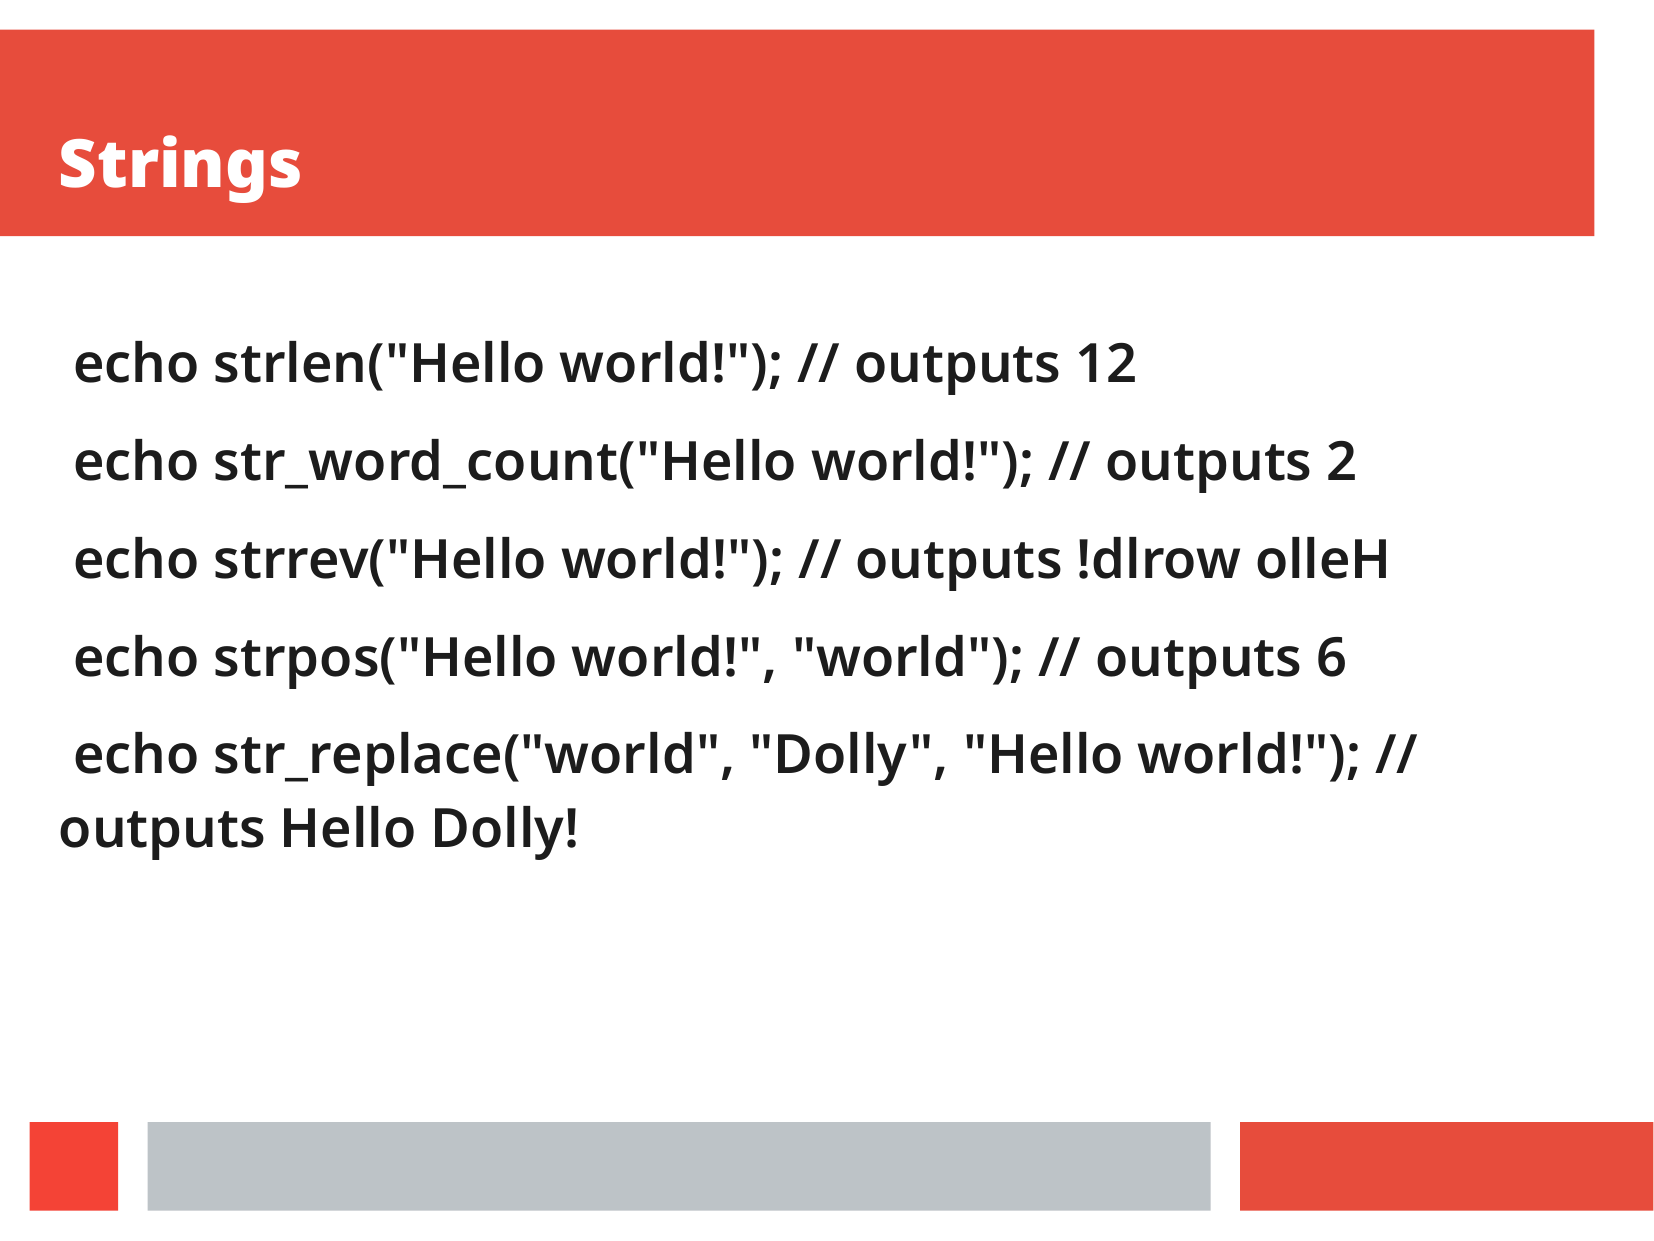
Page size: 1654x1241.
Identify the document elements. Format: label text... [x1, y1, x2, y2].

title Strings [59, 59, 1595, 207]
list echo strlen("Hello world!"); // outputs 12 echo str_word_count("Hello world!"); // outputs 2 echo strrev("Hello world!"); // outputs !dlrow olleH echo strpos("Hello world!", "world"); // outputs 6 echo str_replace("world", "Dolly", "Hello world!"); // outputs Hello Dolly! [59, 324, 1565, 1093]
